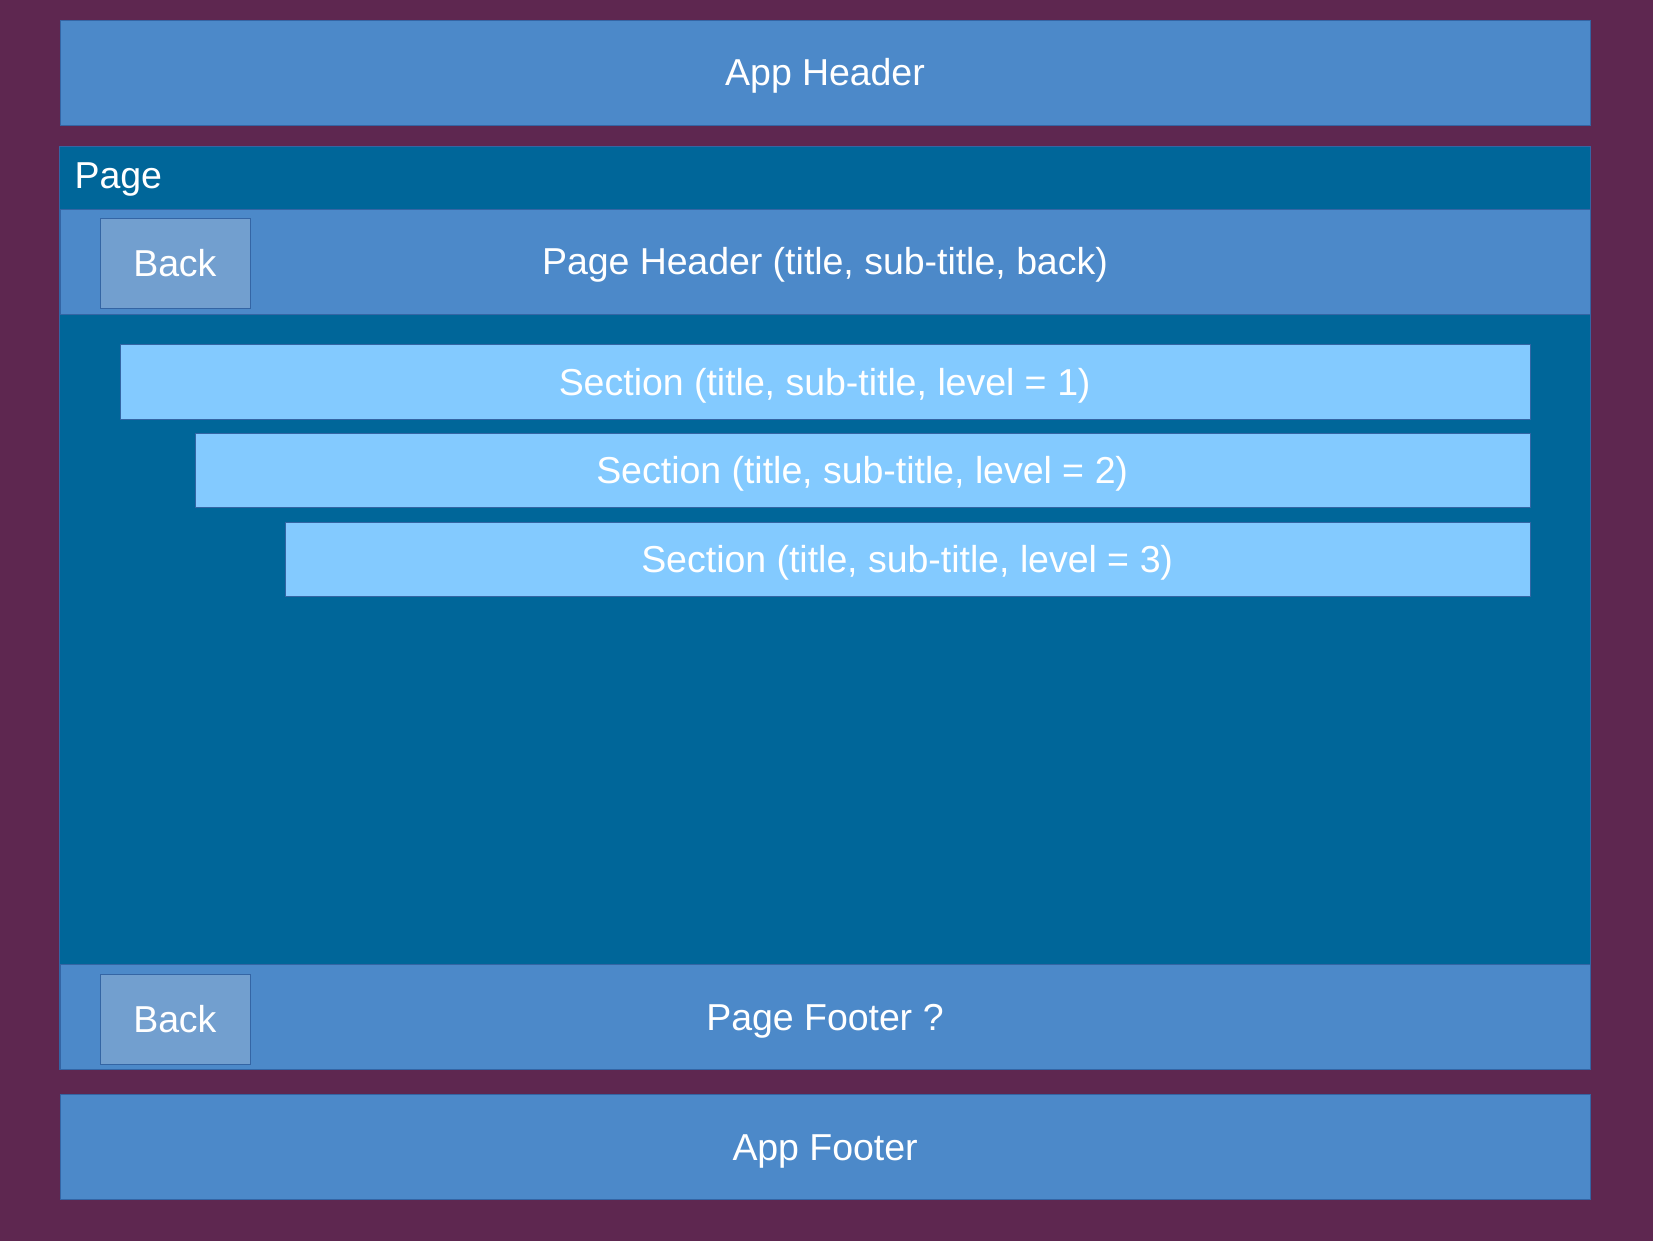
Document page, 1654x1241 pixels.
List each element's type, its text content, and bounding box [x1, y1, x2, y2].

text_box Section (title, sub-title, level = 1) [120, 344, 1531, 420]
text_box App Header [60, 20, 1591, 126]
text_box Section (title, sub-title, level = 2) [195, 433, 1531, 508]
text_box Back [100, 974, 251, 1065]
text_box Page Header (title, sub-title, back) [60, 209, 1591, 315]
text_box App Footer [60, 1094, 1591, 1200]
text_box Section (title, sub-title, level = 3) [285, 522, 1531, 597]
text_box Back [100, 218, 251, 309]
text_box Page [59, 146, 1591, 1070]
text_box Page Footer ? [60, 964, 1591, 1070]
